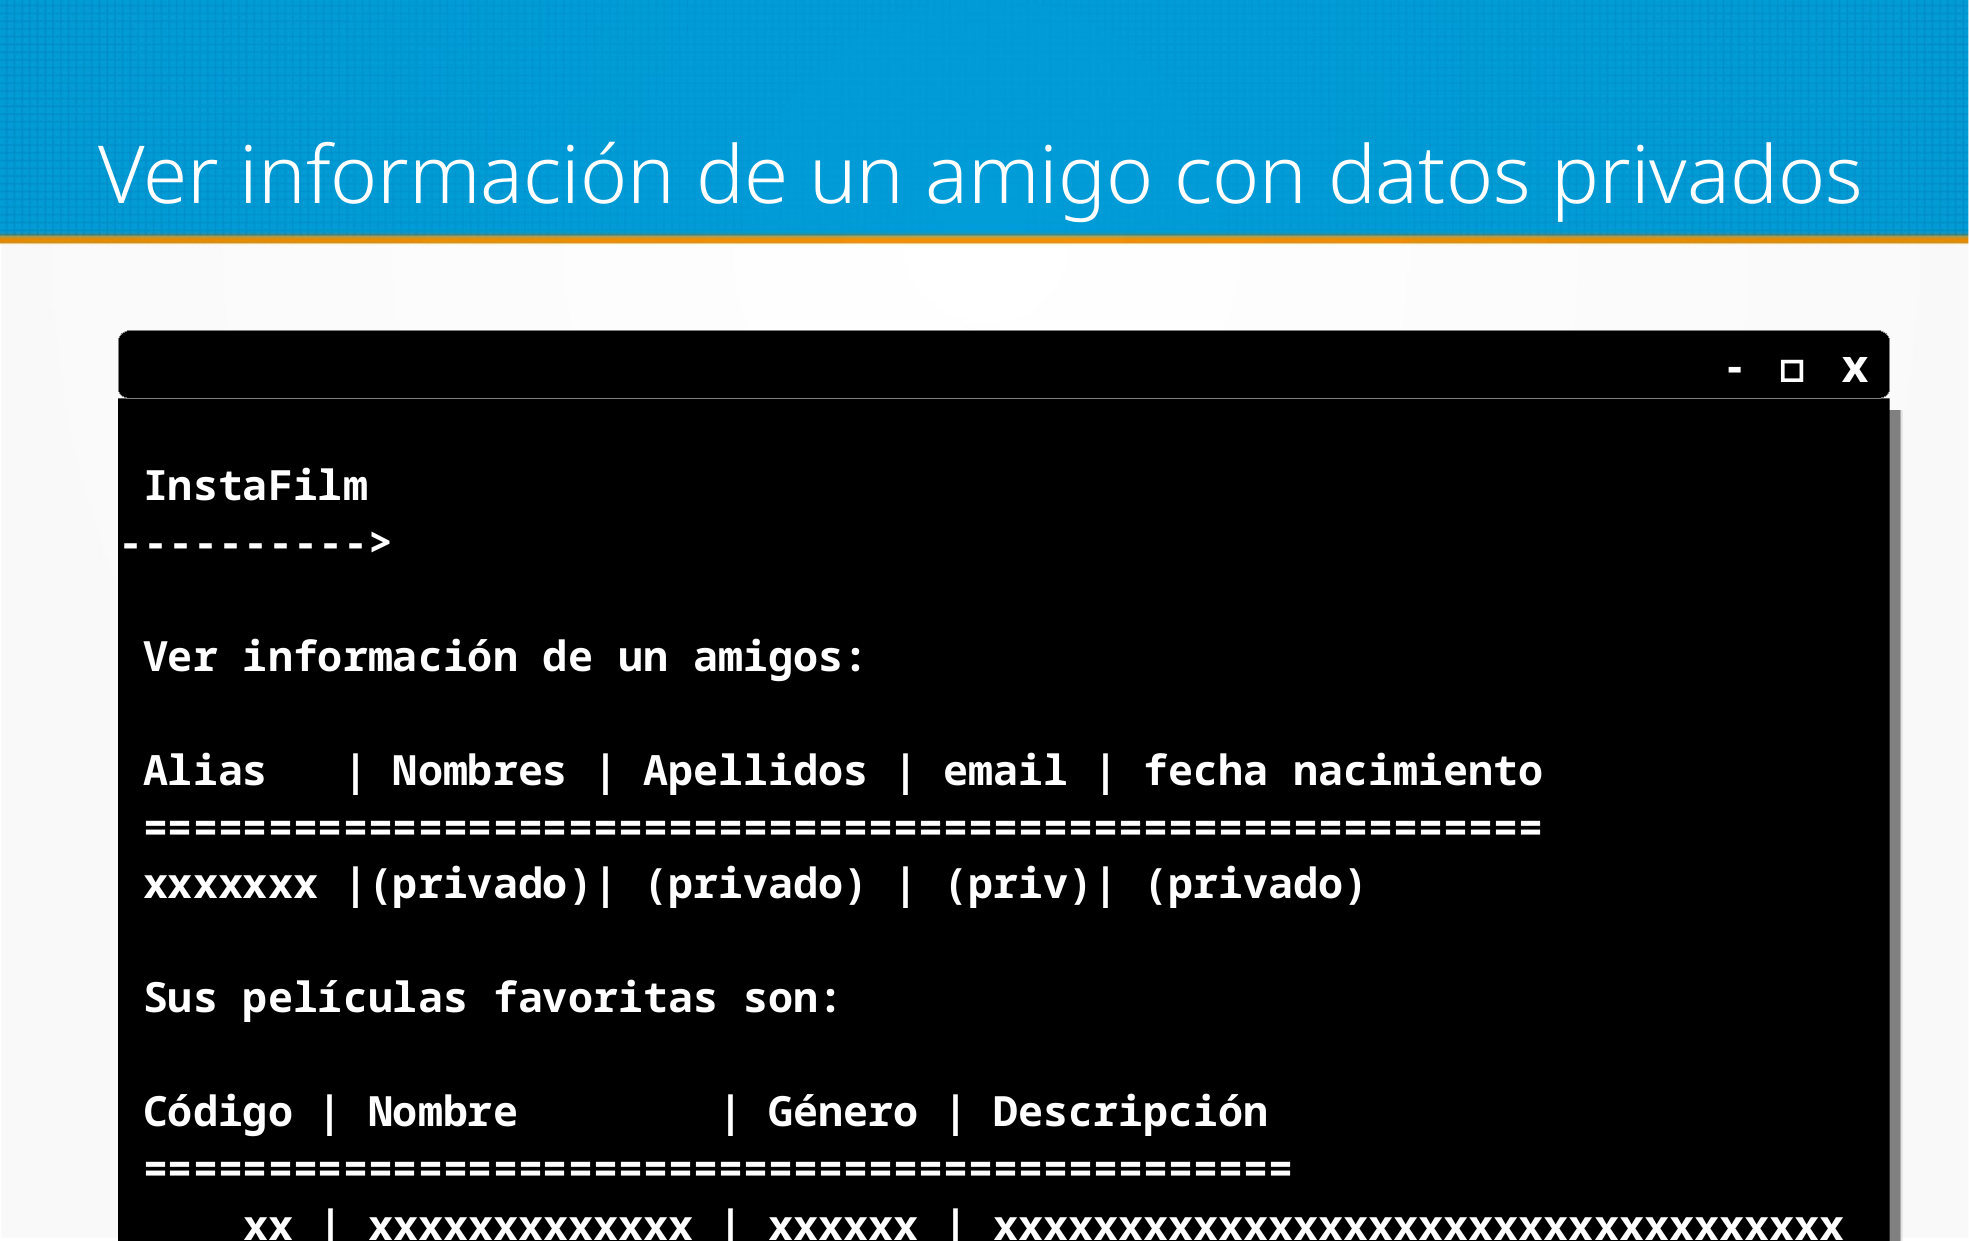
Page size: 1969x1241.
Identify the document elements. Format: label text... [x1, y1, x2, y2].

text_box InstaFilm ----------> Ver información de un amigos: Alias | Nombres | Apellidos | email | fecha nacimiento ======================================================== xxxxxxx |(privado)| (privado) | (priv)| (privado) Sus películas favoritas son: Código | Nombre | Género | Descripción ============================================== xx | xxxxxxxxxxxxx | xxxxxx | xxxxxxxxxxxxxxxxxxxxxxxxxxxxxxxxxx xx | xxxxxxxxxxxxx | xxxxxx | xxxxxxxxxxxxxxxxxxxxxxxxxxxxxxxxxx [118, 398, 1890, 1123]
picture [0, 233, 1969, 1241]
text_box - □ x [118, 330, 1890, 399]
title Ver información de un amigo con datos privados [98, 19, 1870, 227]
